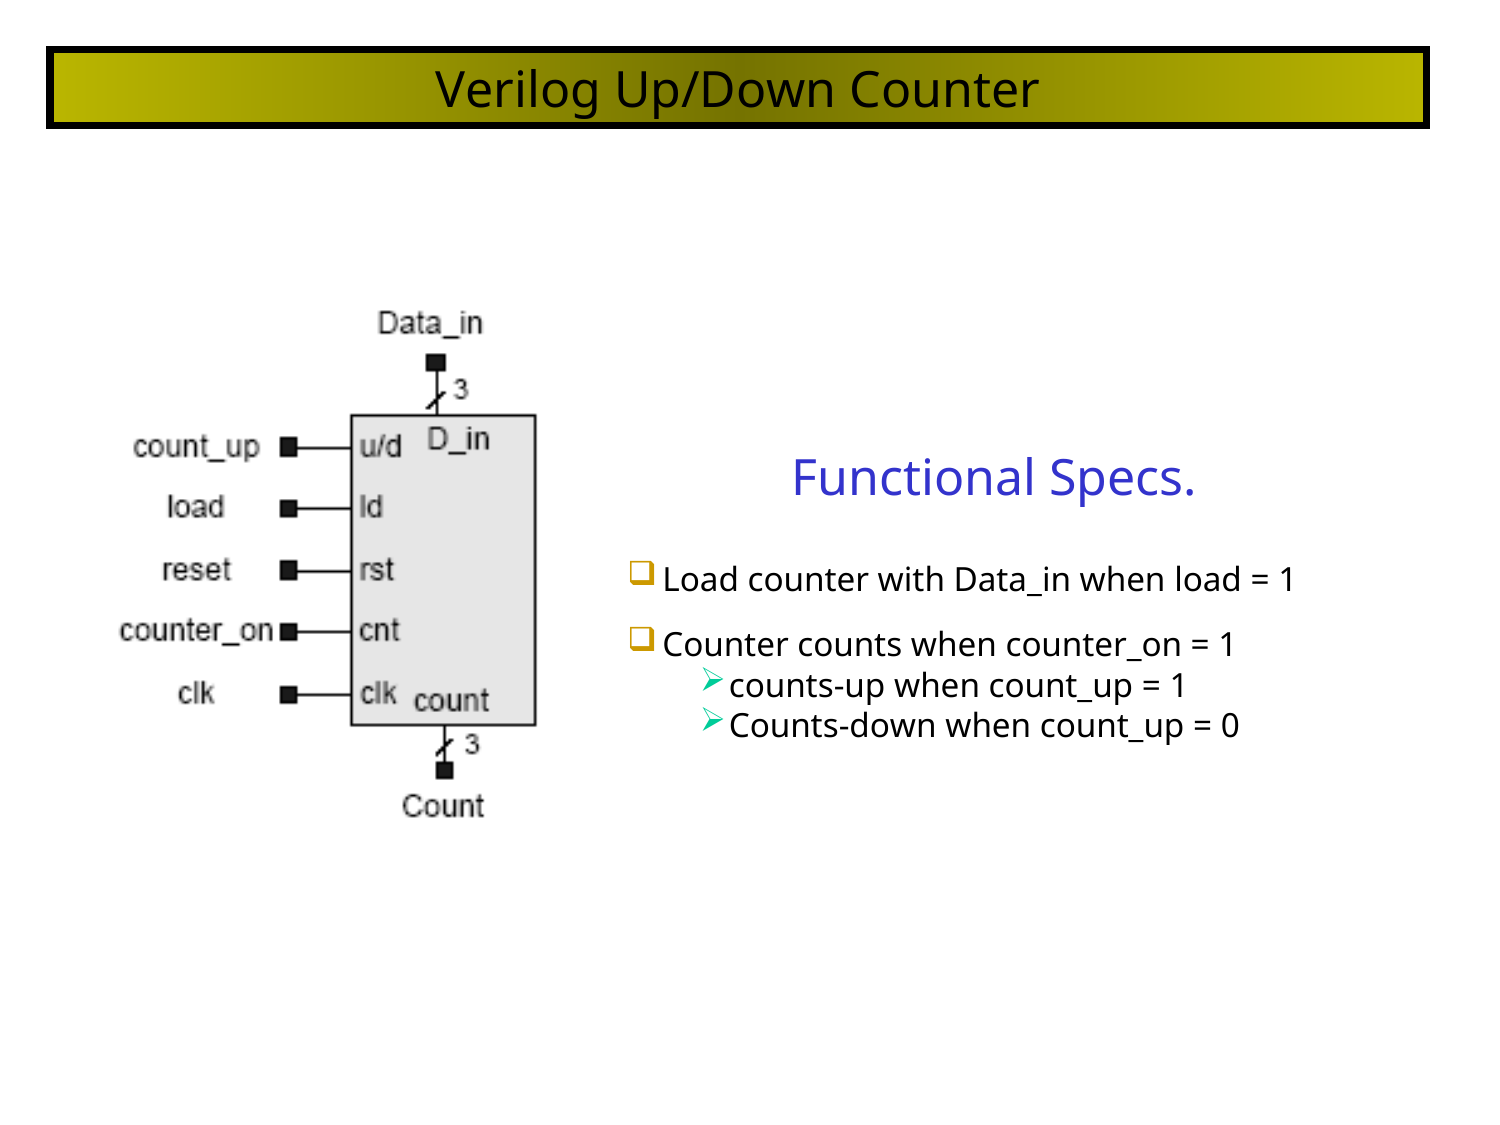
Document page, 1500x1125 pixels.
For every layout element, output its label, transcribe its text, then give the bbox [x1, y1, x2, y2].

title Verilog Up/Down Counter [49, 49, 1427, 126]
text_box Functional Specs. [776, 437, 1213, 514]
text_box Load counter with Data_in when load = 1 Counter counts when counter_on = 1 counts-up when count_up = 1 Counts-down when count_up = 0 [612, 549, 1375, 752]
text_box [702, 667, 720, 679]
text_box [702, 707, 720, 719]
picture [112, 274, 585, 863]
